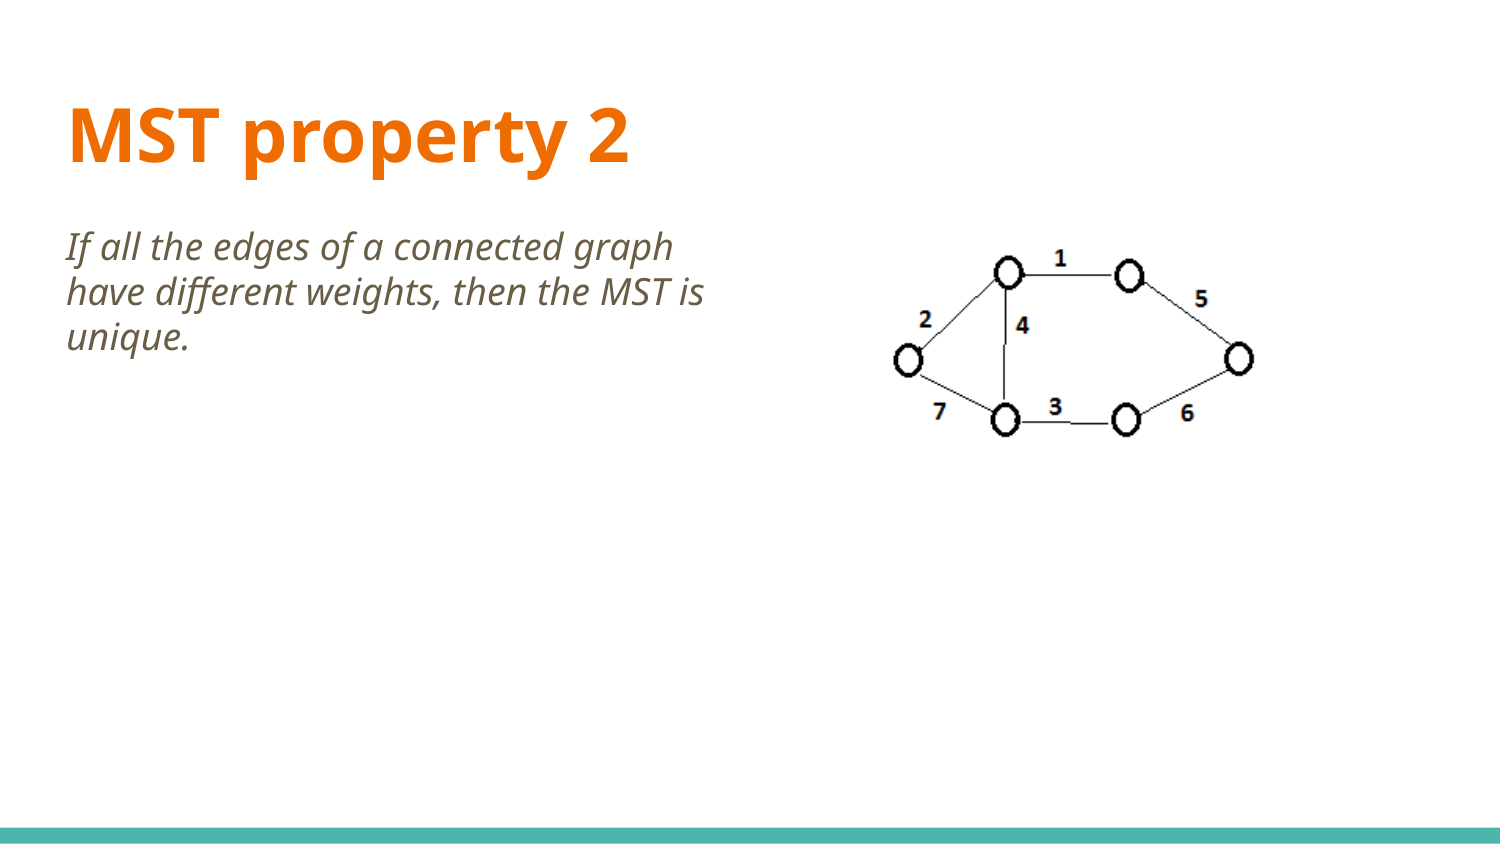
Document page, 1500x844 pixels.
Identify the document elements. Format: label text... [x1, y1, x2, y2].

picture [886, 223, 1273, 456]
title MST property 2 [51, 72, 1449, 189]
list If all the edges of a connected graph have different weights, then the MST is unique. [51, 207, 750, 750]
